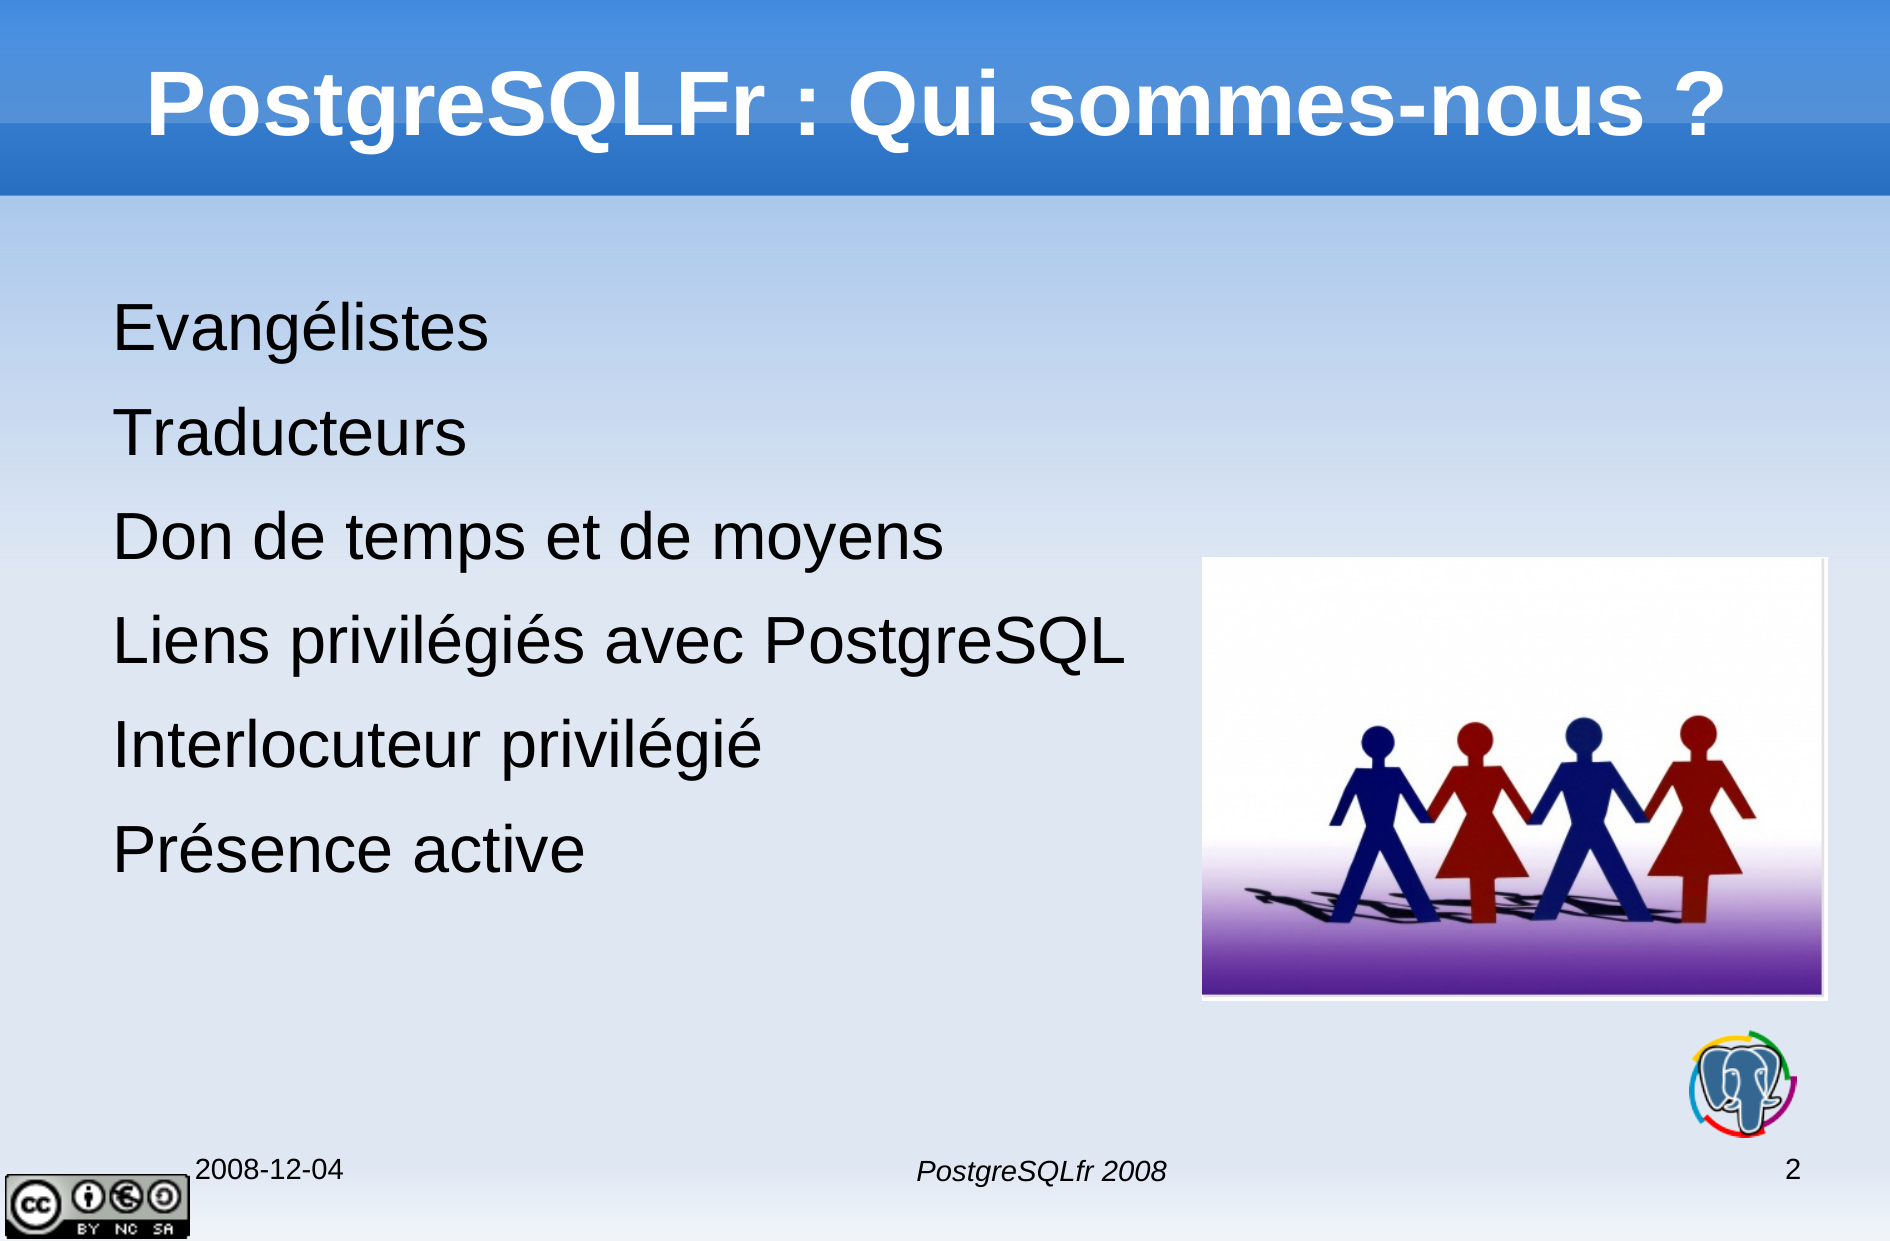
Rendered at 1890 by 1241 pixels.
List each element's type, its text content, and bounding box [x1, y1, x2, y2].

title PostgreSQLFr : Qui sommes-nous ? [87, 0, 1789, 208]
list Evangélistes Traducteurs Don de temps et de moyens Liens privilégiés avec PostgreSQL Interlocuteur privilégié Présence active [94, 290, 1796, 1109]
picture [0, 0, 1890, 1241]
